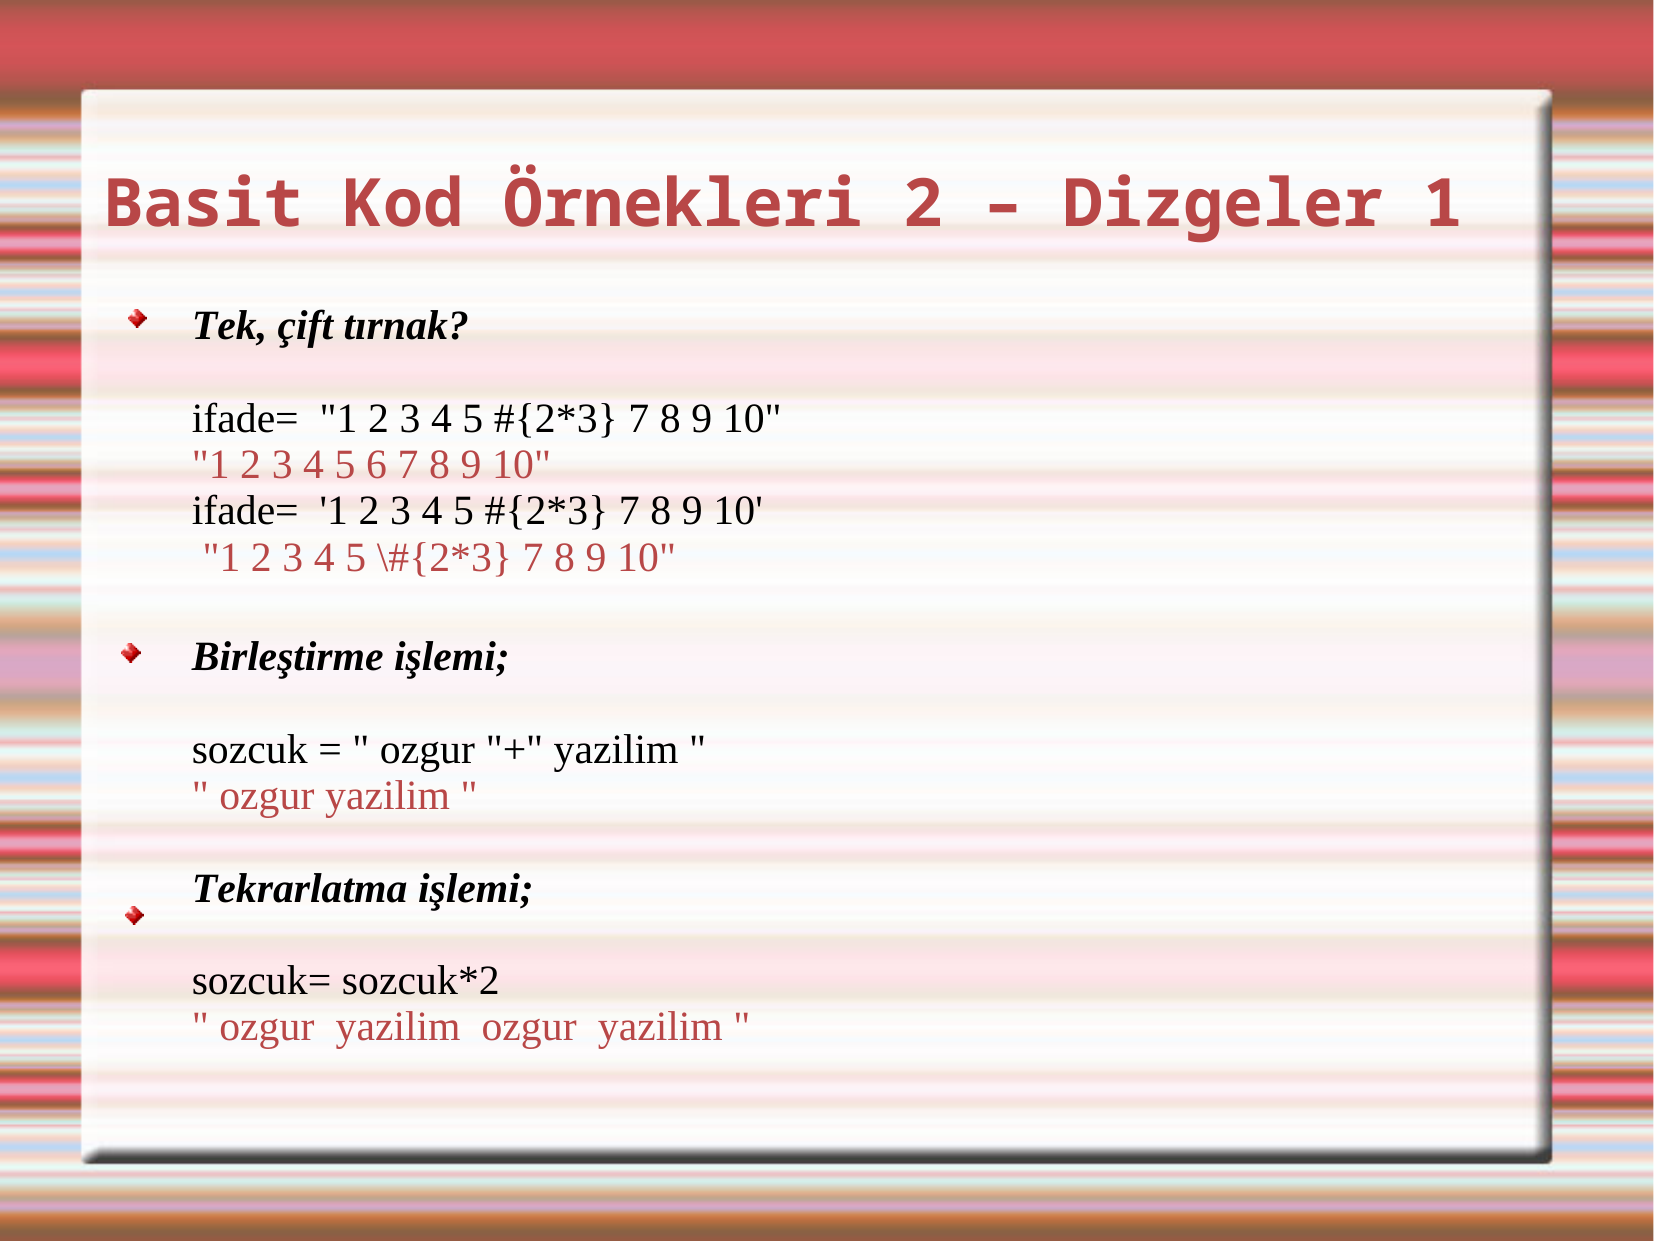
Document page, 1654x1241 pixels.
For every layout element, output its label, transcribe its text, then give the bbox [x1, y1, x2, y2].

text_box Tek, çift tırnak? ifade= "1 2 3 4 5 #{2*3} 7 8 9 10" "1 2 3 4 5 6 7 8 9 10" ifade= '1 2 3 4 5 #{2*3} 7 8 9 10' "1 2 3 4 5 \#{2*3} 7 8 9 10" [177, 295, 1211, 588]
text_box Birleştirme işlemi; sozcuk = " ozgur "+" yazilim " " ozgur yazilim " Tekrarlatma işlemi; sozcuk= sozcuk*2 " ozgur yazilim ozgur yazilim " [177, 626, 1123, 1058]
picture [0, 0, 1654, 1241]
text_box Basit Kod Örnekleri 2 – Dizgeler 1 [88, 147, 1536, 240]
